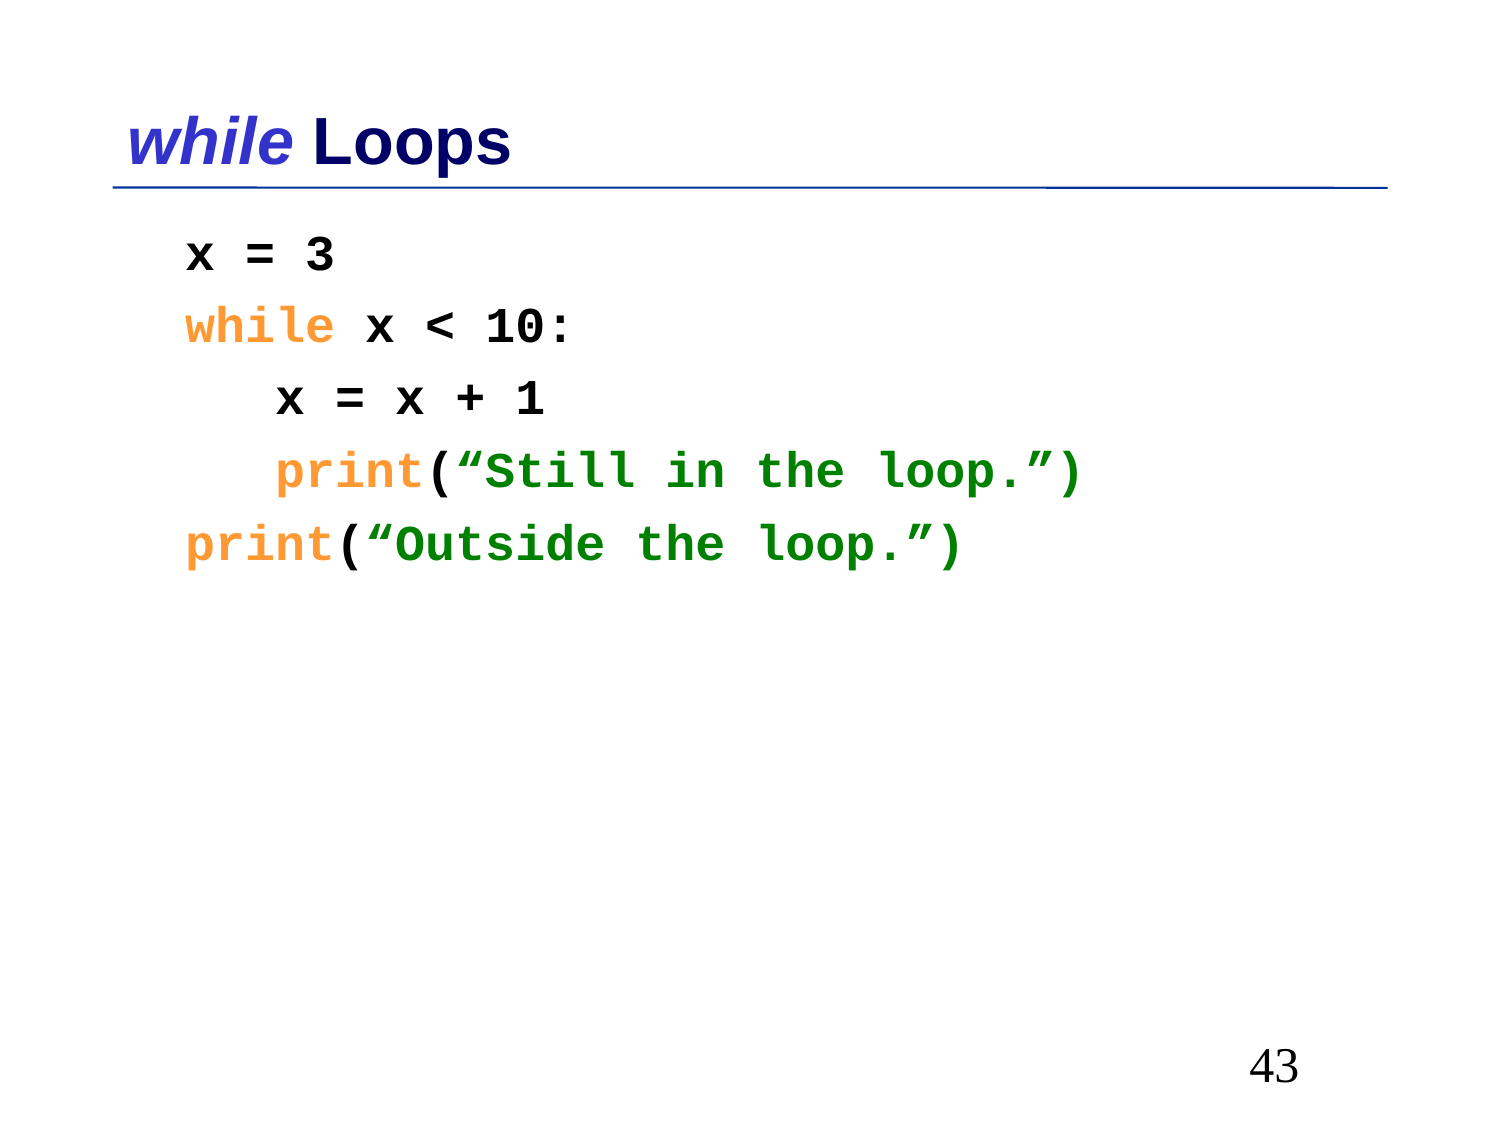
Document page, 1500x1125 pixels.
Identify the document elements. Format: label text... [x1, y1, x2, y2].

text_box <number> [1074, 994, 1387, 1125]
title while Loops [112, 89, 1388, 185]
list x = 3 while x < 10: x = x + 1 print(“Still in the loop.”) print(“Outside the loop.”) [112, 212, 1388, 576]
